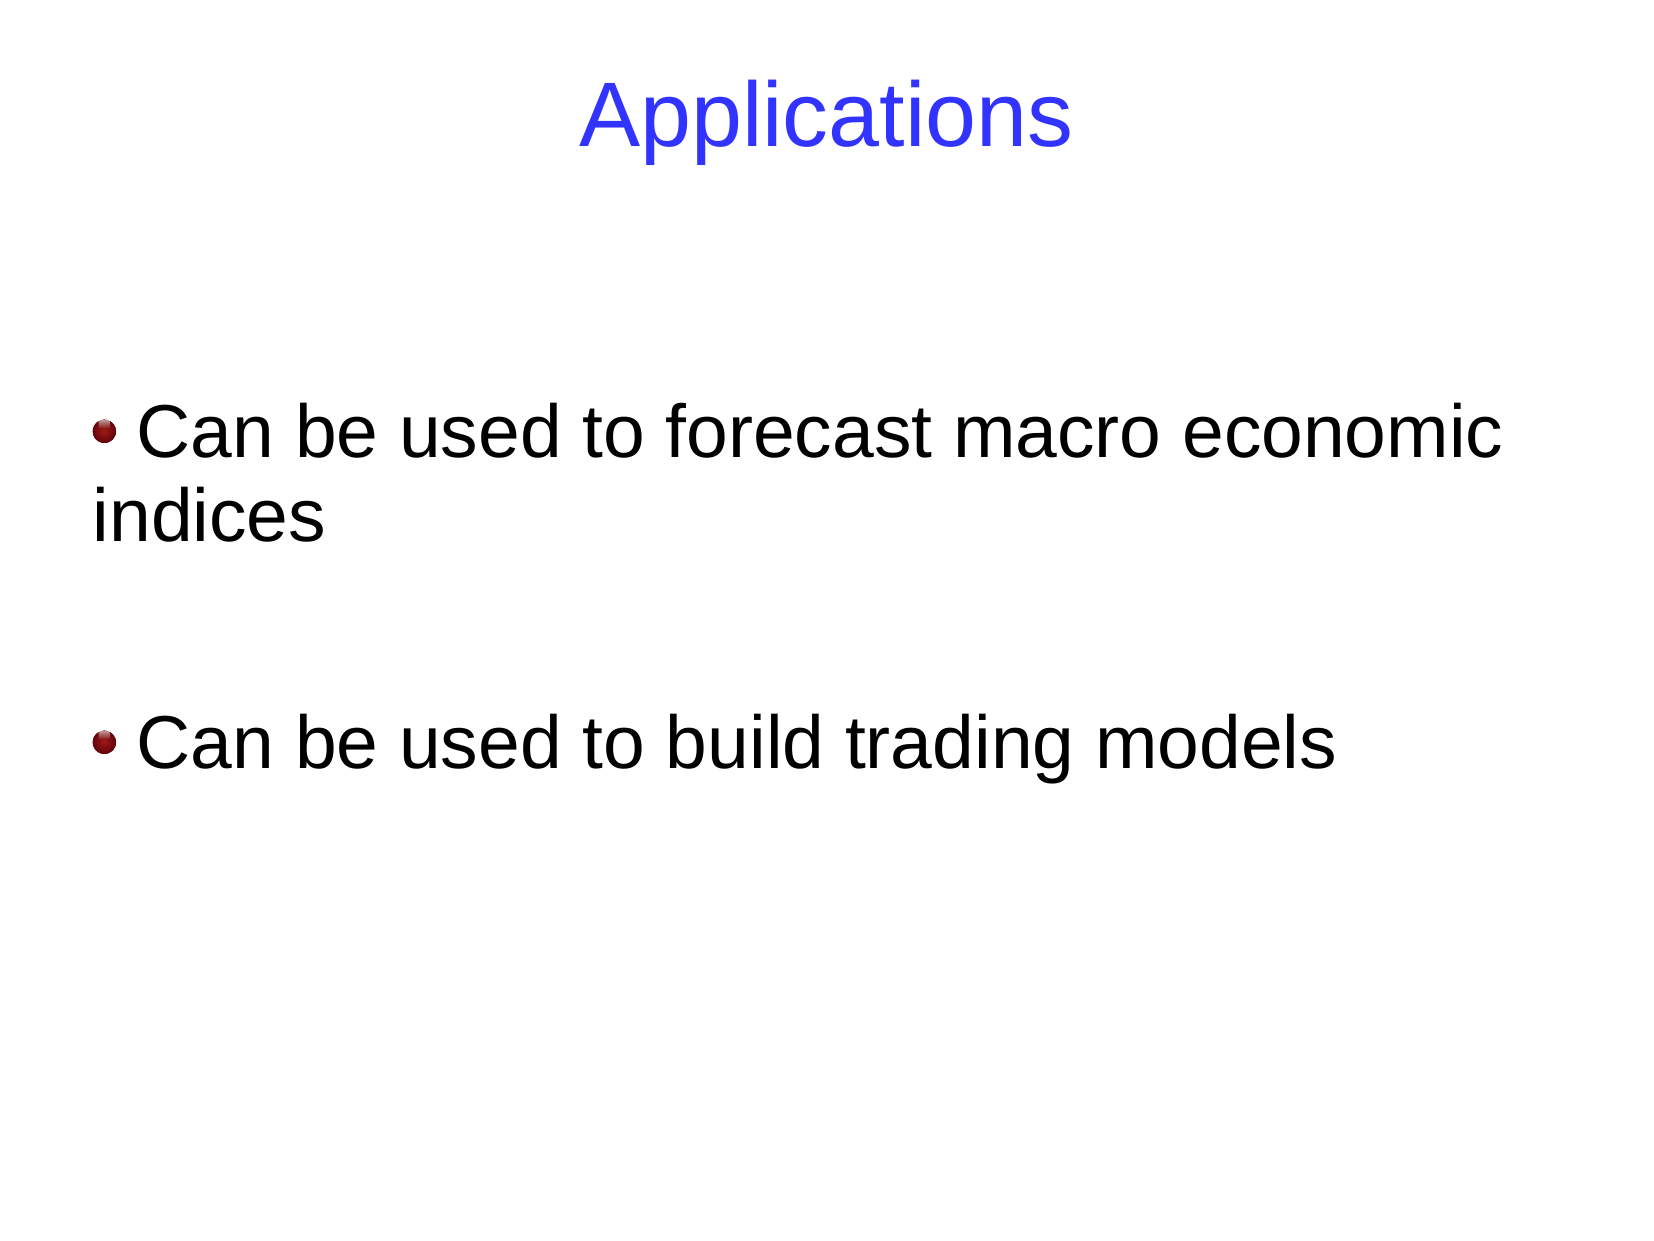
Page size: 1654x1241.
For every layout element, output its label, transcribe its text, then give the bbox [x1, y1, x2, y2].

title Applications [82, 49, 1571, 181]
list Can be used to forecast macro economic indices Can be used to build trading models [75, 285, 1591, 1081]
